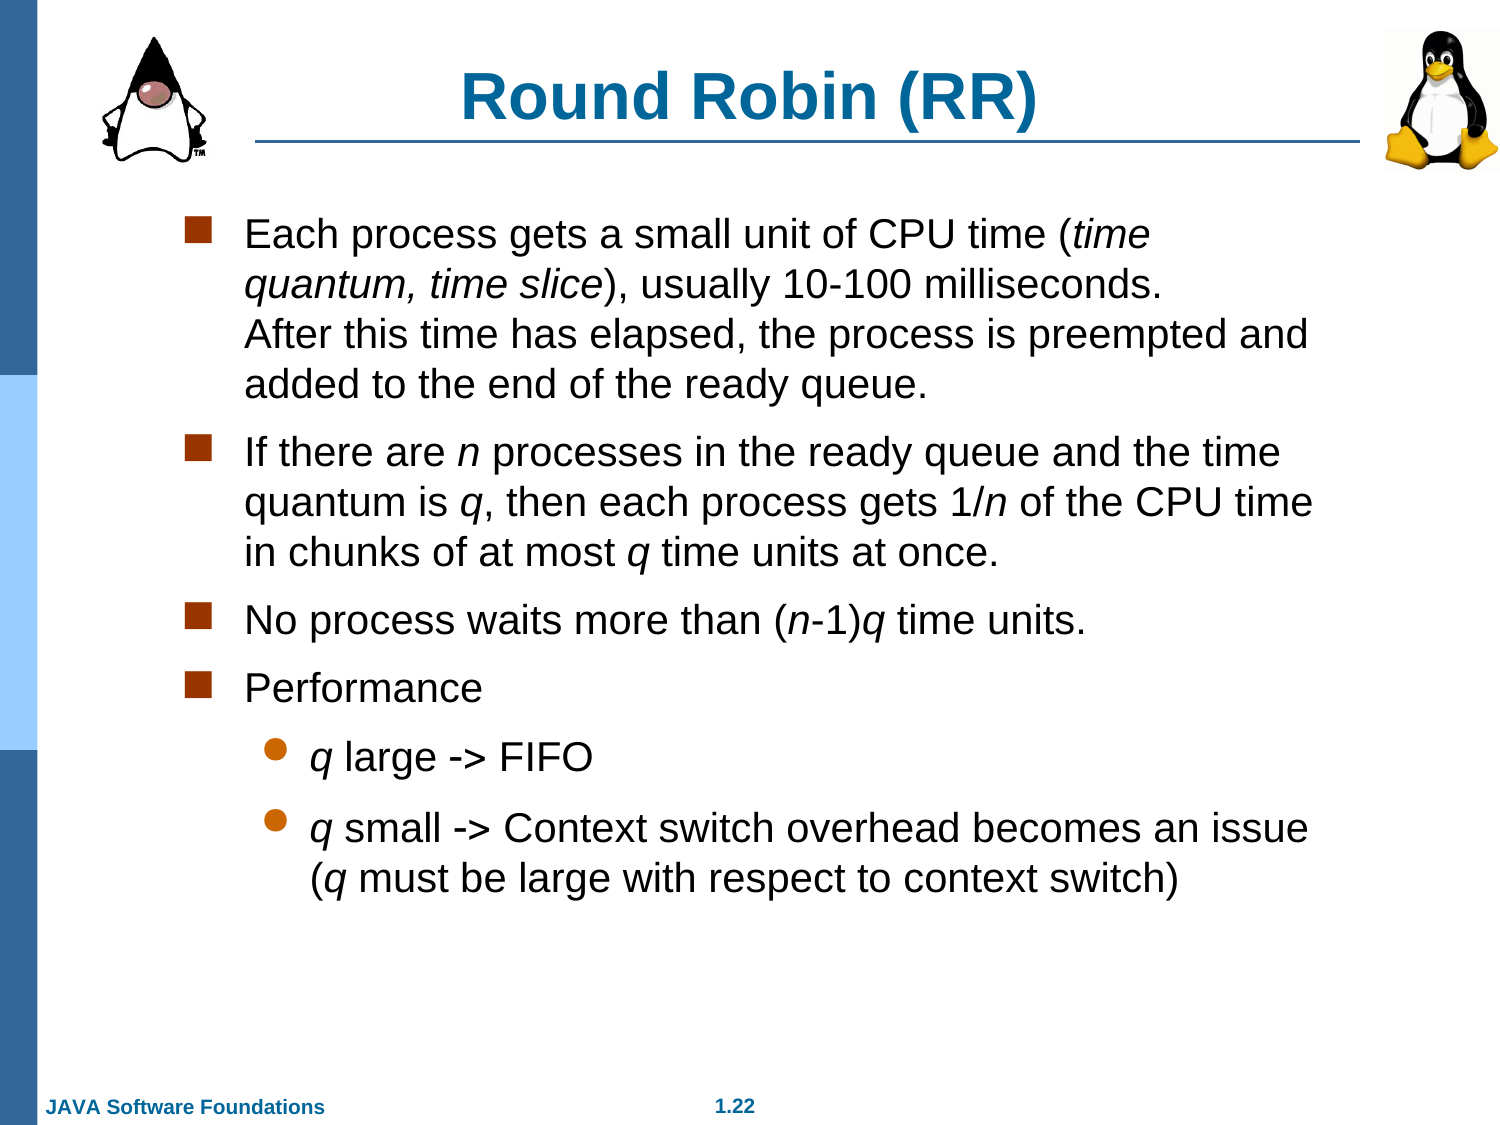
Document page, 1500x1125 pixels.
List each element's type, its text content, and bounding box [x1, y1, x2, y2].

picture [54, 0, 255, 200]
title Round Robin (RR) [75, 44, 1426, 141]
picture [1383, 28, 1500, 173]
list Each process gets a small unit of CPU time (time quantum, time slice), usually 10-100 milliseconds. After this time has elapsed, the process is preempted and added to the end of the ready queue. If there are n processes in the ready queue and the time quantum is q, then each process gets 1/n of the CPU time in chunks of at most q time units at once. No process waits more than (n-1)q time units. Performance q large -> FIFO q small -> Context switch overhead becomes an issue (q must be large with respect to context switch) [173, 198, 1332, 935]
